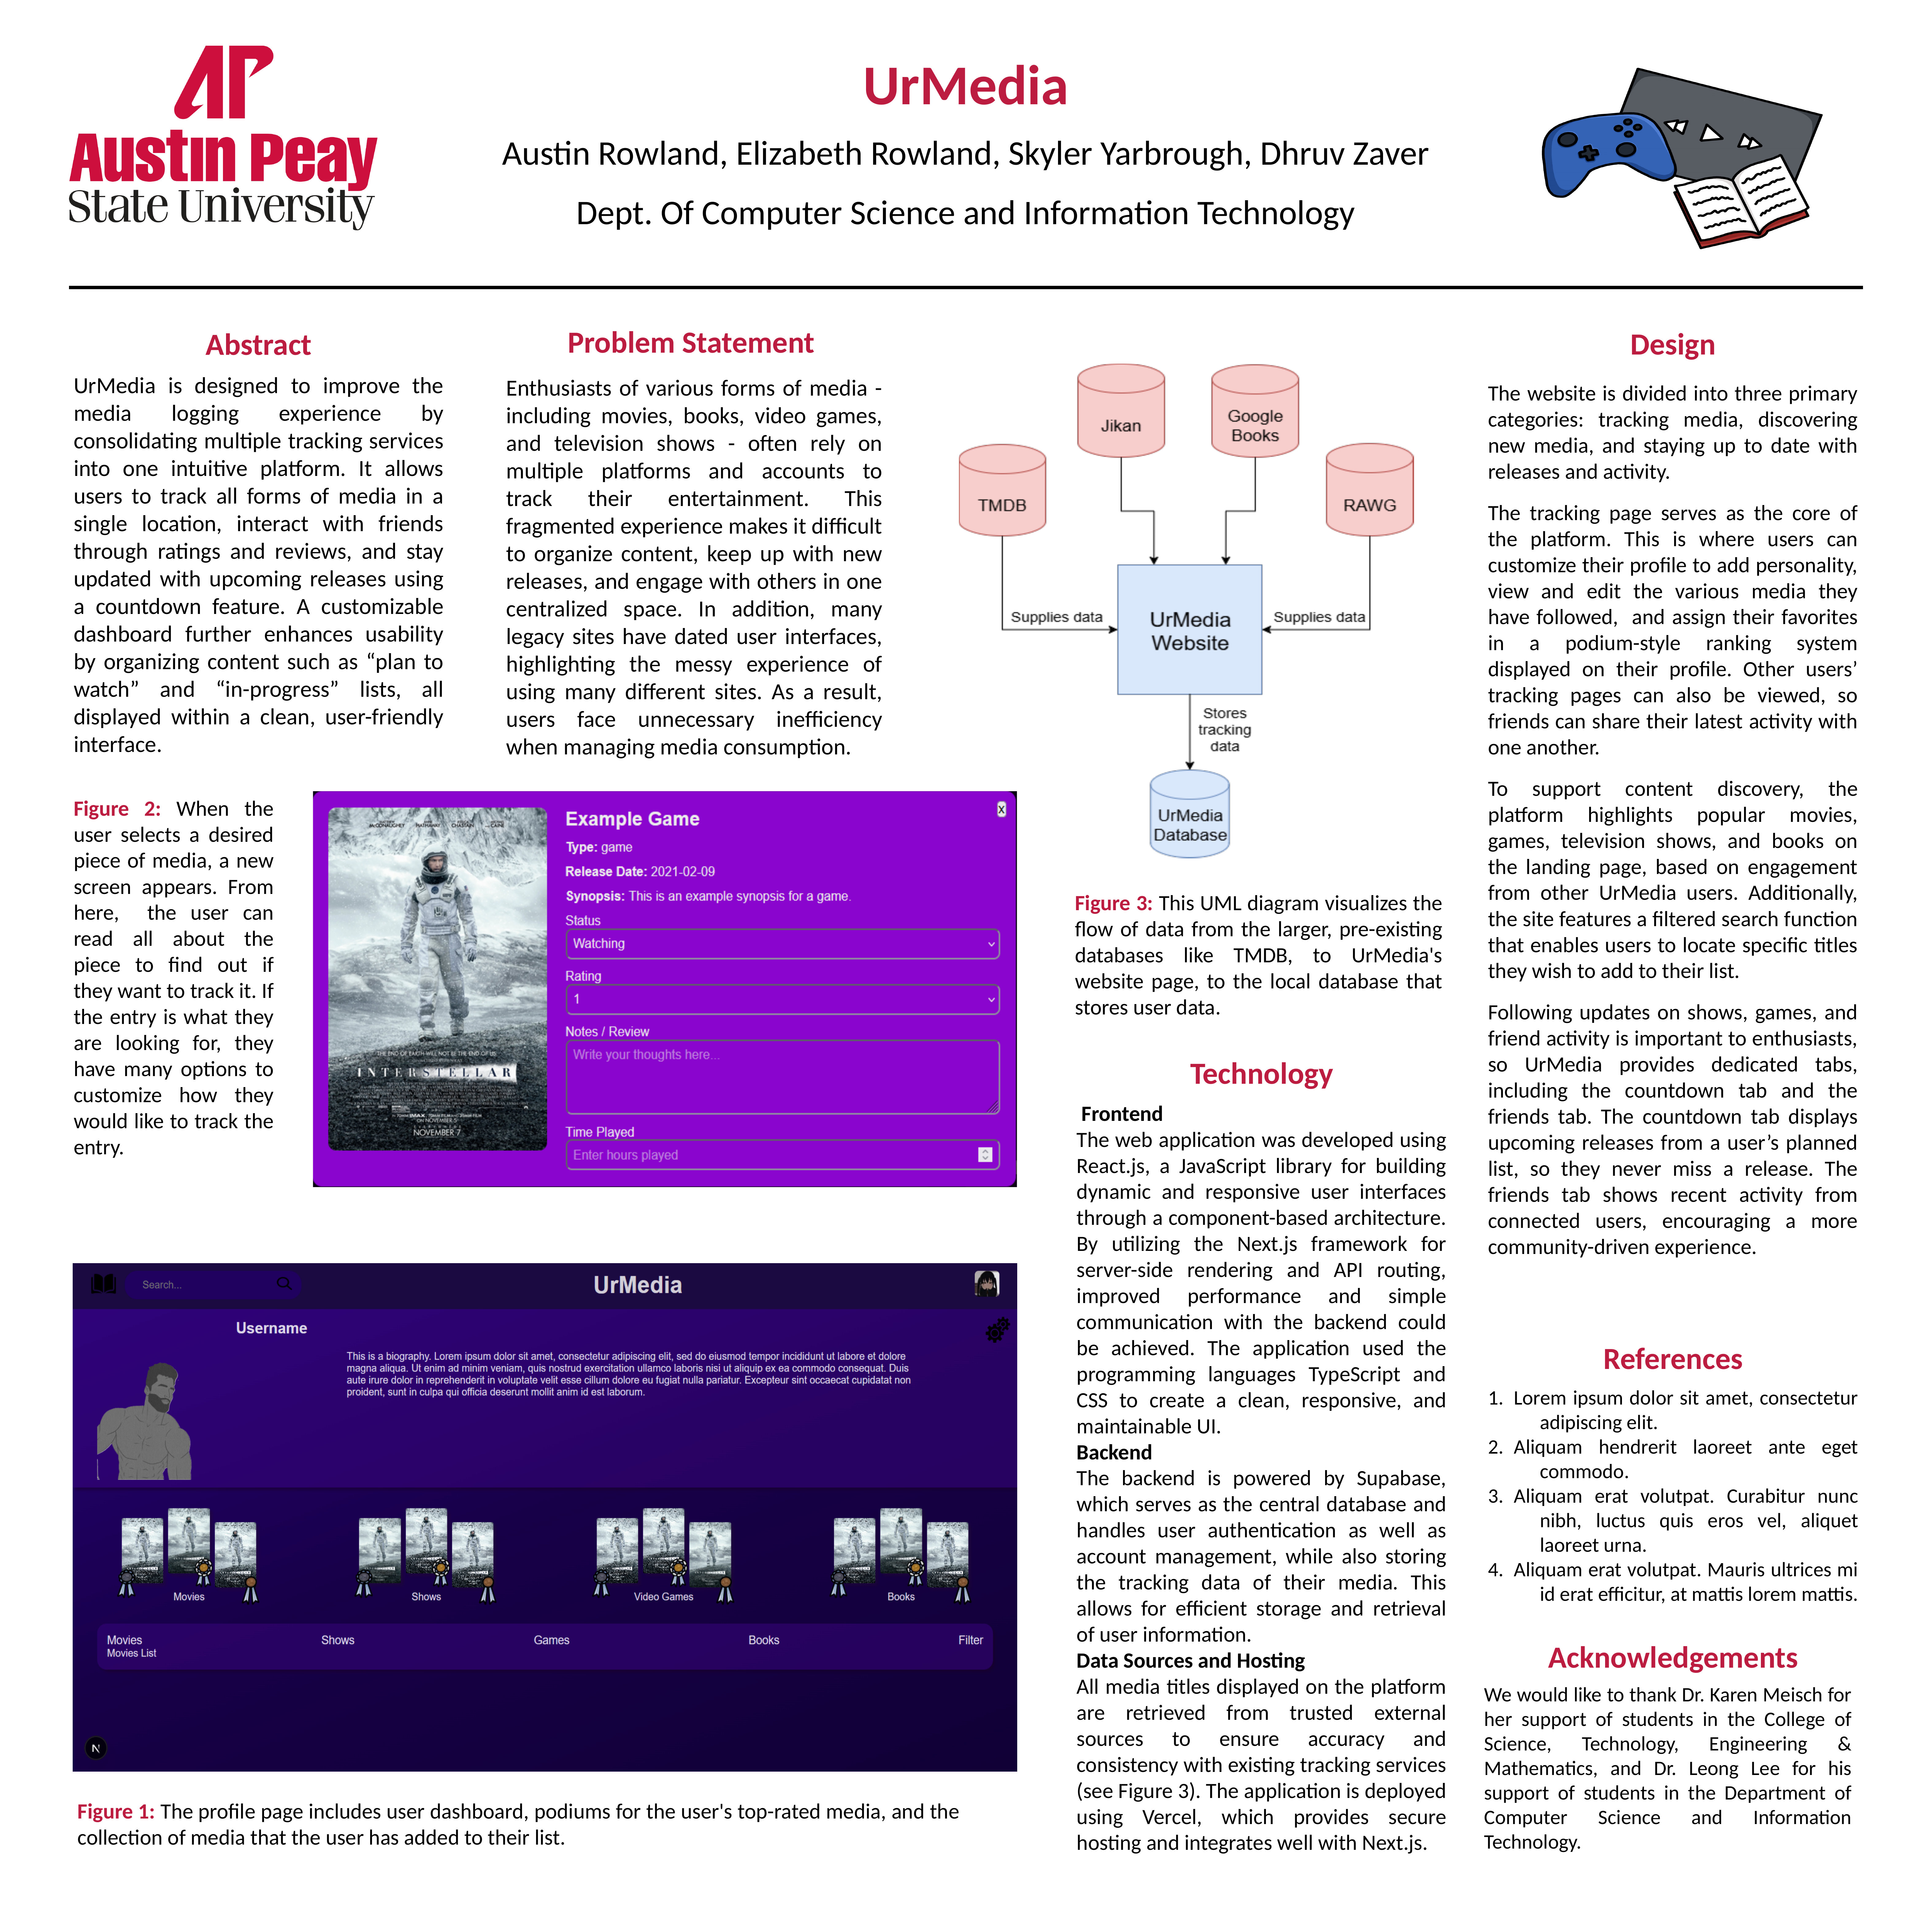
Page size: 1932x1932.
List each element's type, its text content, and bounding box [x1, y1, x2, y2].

text_box Lorem ipsum dolor sit amet, consectetur adipiscing elit. Aliquam hendrerit laoreet ante eget commodo. Aliquam erat volutpat. Curabitur nunc nibh, luctus quis eros vel, aliquet laoreet urna. Aliquam erat volutpat. Mauris ultrices mi id erat efficitur, at mattis lorem mattis. [1483, 1382, 1863, 1610]
picture [313, 364, 1414, 1187]
text_box Abstract [69, 322, 449, 364]
text_box Problem Statement [501, 320, 881, 362]
text_box Acknowledgements [1483, 1635, 1863, 1681]
text_box Technology [1072, 1051, 1452, 1097]
picture [73, 1263, 1017, 1772]
text_box UrMedia is designed to improve the media logging experience by consolidating multiple tracking services into one intuitive platform. It allows users to track all forms of media in a single location, interact with friends through ratings and reviews, and stay updated with upcoming releases using a countdown feature. A customizable dashboard further enhances usability by organizing content such as “plan to watch” and “in-progress” lists, all displayed within a clean, user-friendly interface. [69, 368, 449, 763]
text_box Austin Rowland, Elizabeth Rowland, Skyler Yarbrough, Dhruv Zaver [391, 128, 1486, 174]
text_box Figure 2: When the user selects a desired piece of media, a new screen appears. From here, the user can read all about the piece to find out if they want to track it. If the entry is what they are looking for, they have many options to customize how they would like to track the entry. [69, 792, 279, 1165]
text_box Frontend The web application was developed using React.js, a JavaScript library for building dynamic and responsive user interfaces through a component-based architecture. By utilizing the Next.js framework for server-side rendering and API routing, improved performance and simple communication with the backend could be achieved. The application used the programming languages TypeScript and CSS to create a clean, responsive, and maintainable UI. Backend The backend is powered by Supabase, which serves as the central database and handles user authentication as well as account management, while also storing the tracking data of their media. This allows for efficient storage and retrieval of user information. Data Sources and Hosting All media titles displayed on the platform are retrieved from trusted external sources to ensure accuracy and consistency with existing tracking services (see Figure 3). The application is deployed using Vercel, which provides secure hosting and integrates well with Next.js. [1072, 1097, 1452, 1865]
text_box The website is divided into three primary categories: tracking media, discovering new media, and staying up to date with releases and activity. The tracking page serves as the core of the platform. This is where users can customize their profile to add personality, view and edit the various media they have followed, and assign their favorites in a podium-style ranking system displayed on their profile. Other users’ tracking pages can also be viewed, so friends can share their latest activity with one another. To support content discovery, the platform highlights popular movies, games, television shows, and books on the landing page, based on engagement from other UrMedia users. Additionally, the site features a filtered search function that enables users to locate specific titles they wish to add to their list. Following updates on shows, games, and friend activity is important to enthusiasts, so UrMedia provides dedicated tabs, including the countdown tab and the friends tab. The countdown tab displays upcoming releases from a user’s planned list, so they never miss a release. The friends tab shows recent activity from connected users, encouraging a more community-driven experience. [1483, 377, 1863, 1303]
text_box UrMedia [391, 46, 1541, 119]
text_box Enthusiasts of various forms of media - including movies, books, video games, and television shows - often rely on multiple platforms and accounts to track their entertainment. This fragmented experience makes it difficult to organize content, keep up with new releases, and engage with others in one centralized space. In addition, many legacy sites have dated user interfaces, highlighting the messy experience of using many different sites. As a result, users face unnecessary inefficiency when managing media consumption. [501, 370, 887, 765]
text_box Design [1483, 322, 1863, 364]
text_box Figure 3: This UML diagram visualizes the flow of data from the larger, pre-existing databases like TMDB, to UrMedia's website page, to the local database that stores user data. [1070, 886, 1450, 1023]
text_box We would like to thank Dr. Karen Meisch for her support of students in the College of Science, Technology, Engineering & Mathematics, and Dr. Leong Lee for his support of students in the Department of Computer Science and Information Technology. [1479, 1679, 1863, 1857]
picture [1486, 47, 1863, 274]
text_box References [1483, 1336, 1863, 1382]
text_box Figure 1: The profile page includes user dashboard, podiums for the user's top-rated media, and the collection of media that the user has added to their list. [73, 1795, 1007, 1852]
picture [69, 46, 378, 230]
text_box Dept. Of Computer Science and Information Technology [391, 187, 1486, 234]
